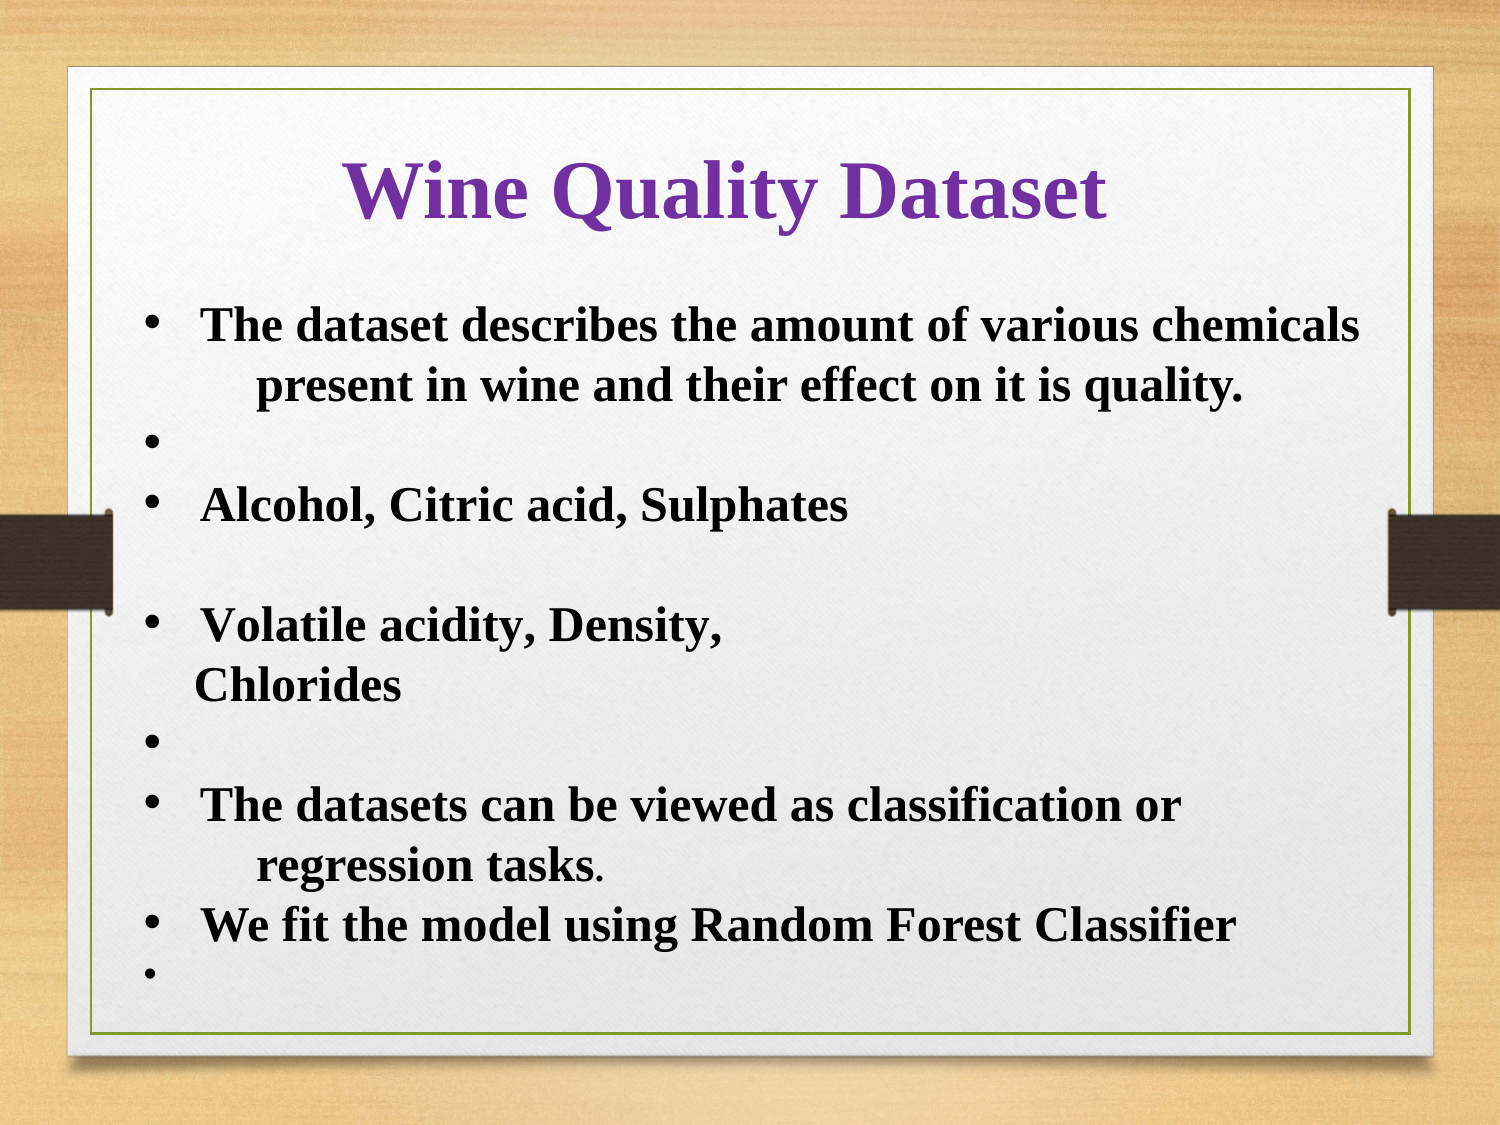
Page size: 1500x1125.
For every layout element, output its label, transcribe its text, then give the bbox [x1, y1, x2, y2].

picture [0, 0, 1500, 1125]
text_box Wine Quality Dataset [174, 128, 1220, 245]
text_box The dataset describes the amount of various chemicals present in wine and their effect on it is quality. Alcohol, Citric acid, Sulphates Volatile acidity, Density, Chlorides The datasets can be viewed as classification or regression tasks. We fit the model using Random Forest Classifier [128, 223, 1389, 1012]
